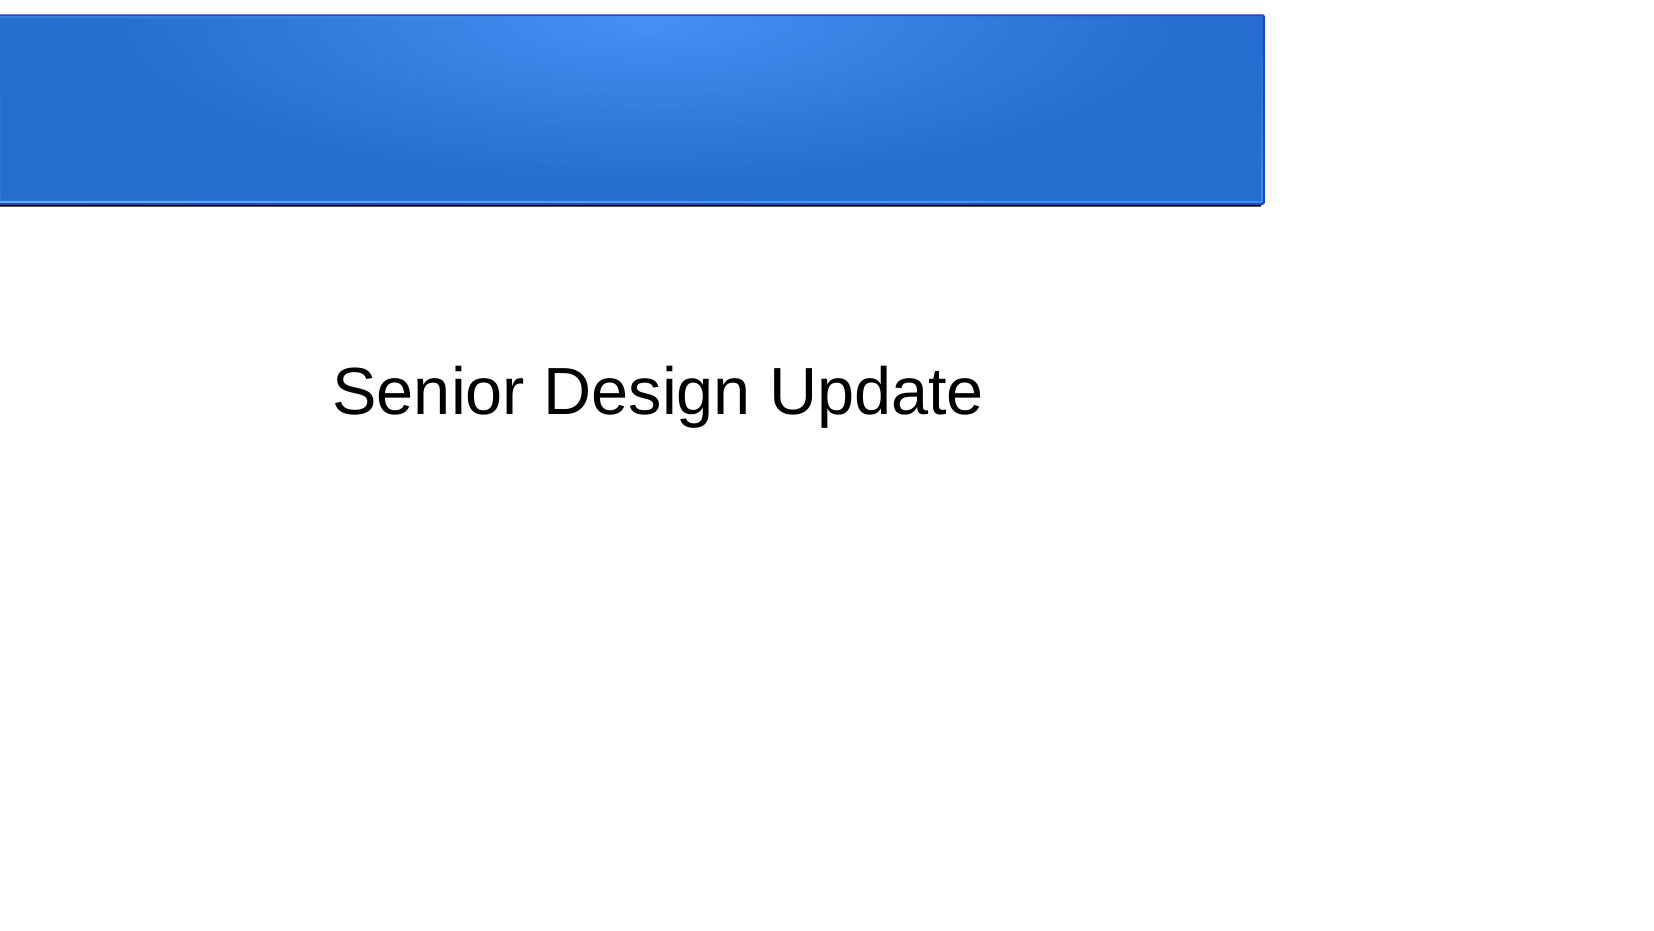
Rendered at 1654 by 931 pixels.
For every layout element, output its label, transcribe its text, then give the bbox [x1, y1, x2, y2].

subtitle Senior Design Update [82, 35, 1235, 748]
